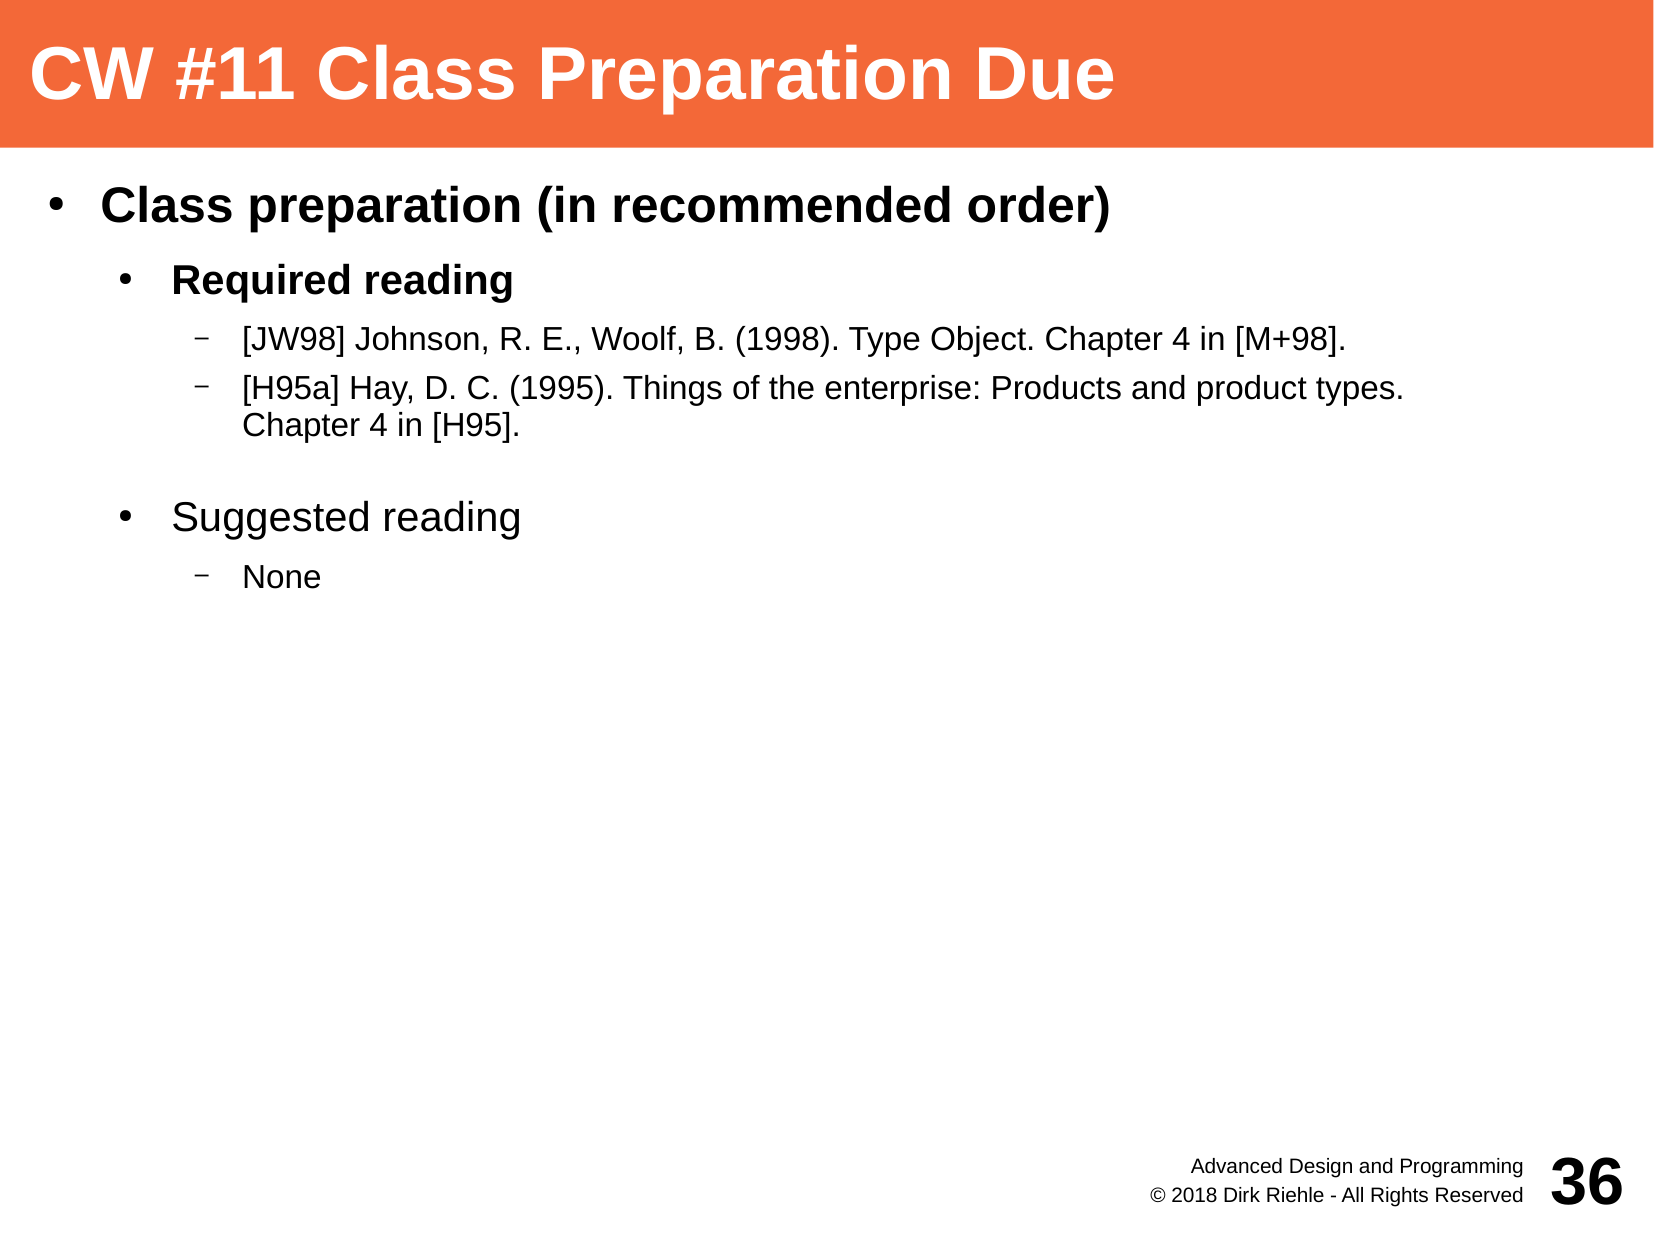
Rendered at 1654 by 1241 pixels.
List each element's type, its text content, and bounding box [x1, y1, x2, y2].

title CW #11 Class Preparation Due [0, 0, 1654, 148]
list Class preparation (in recommended order) Required reading [JW98] Johnson, R. E., Woolf, B. (1998). Type Object. Chapter 4 in [M+98]. [H95a] Hay, D. C. (1995). Things of the enterprise: Products and product types. Chapter 4 in [H95]. Suggested reading None [29, 177, 1625, 1211]
